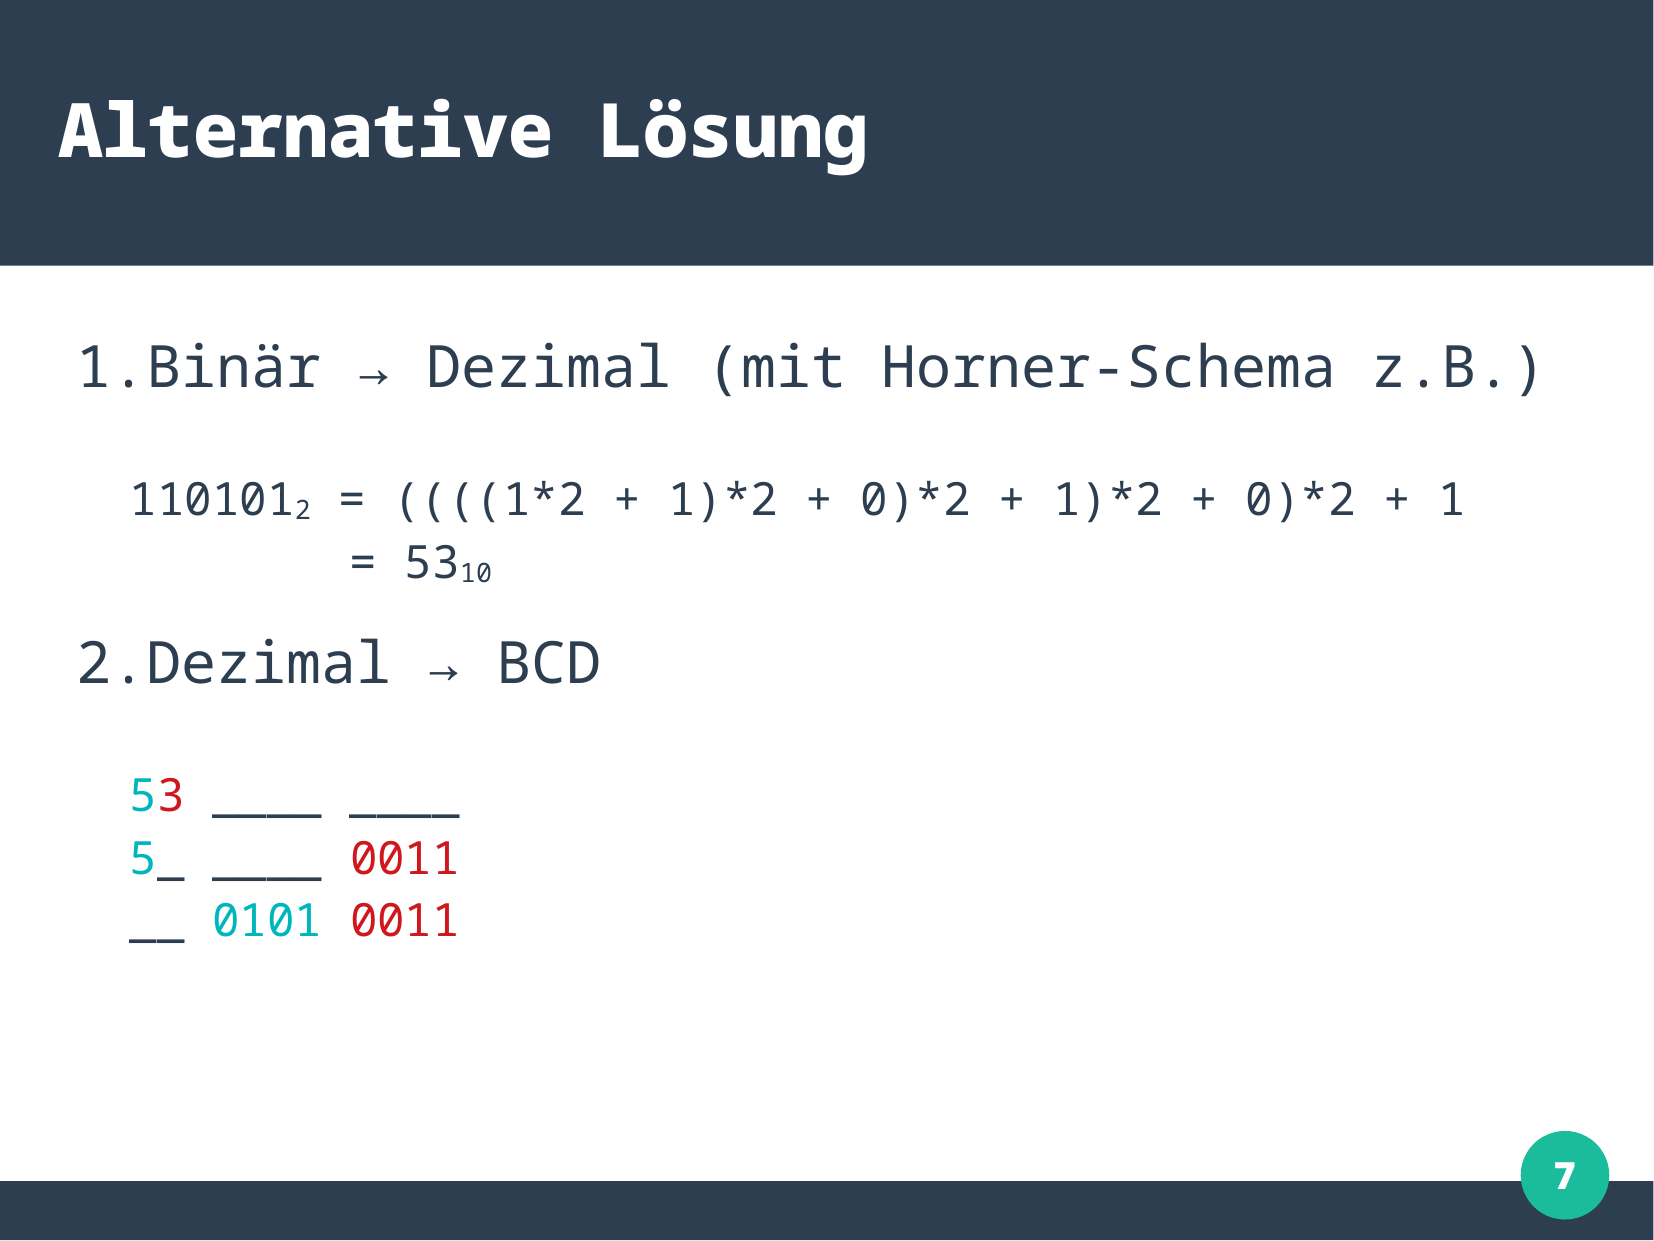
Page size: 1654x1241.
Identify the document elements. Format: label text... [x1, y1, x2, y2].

title Alternative Lösung [59, 49, 1595, 207]
list Binär → Dezimal (mit Horner-Schema z.B.) 1101012 = ((((1*2 + 1)*2 + 0)*2 + 1)*2 + 0)*2 + 1 = 5310 Dezimal → BCD 53 ____ ____ 5_ ____ 0011 __ 0101 0011 [59, 324, 1595, 1152]
